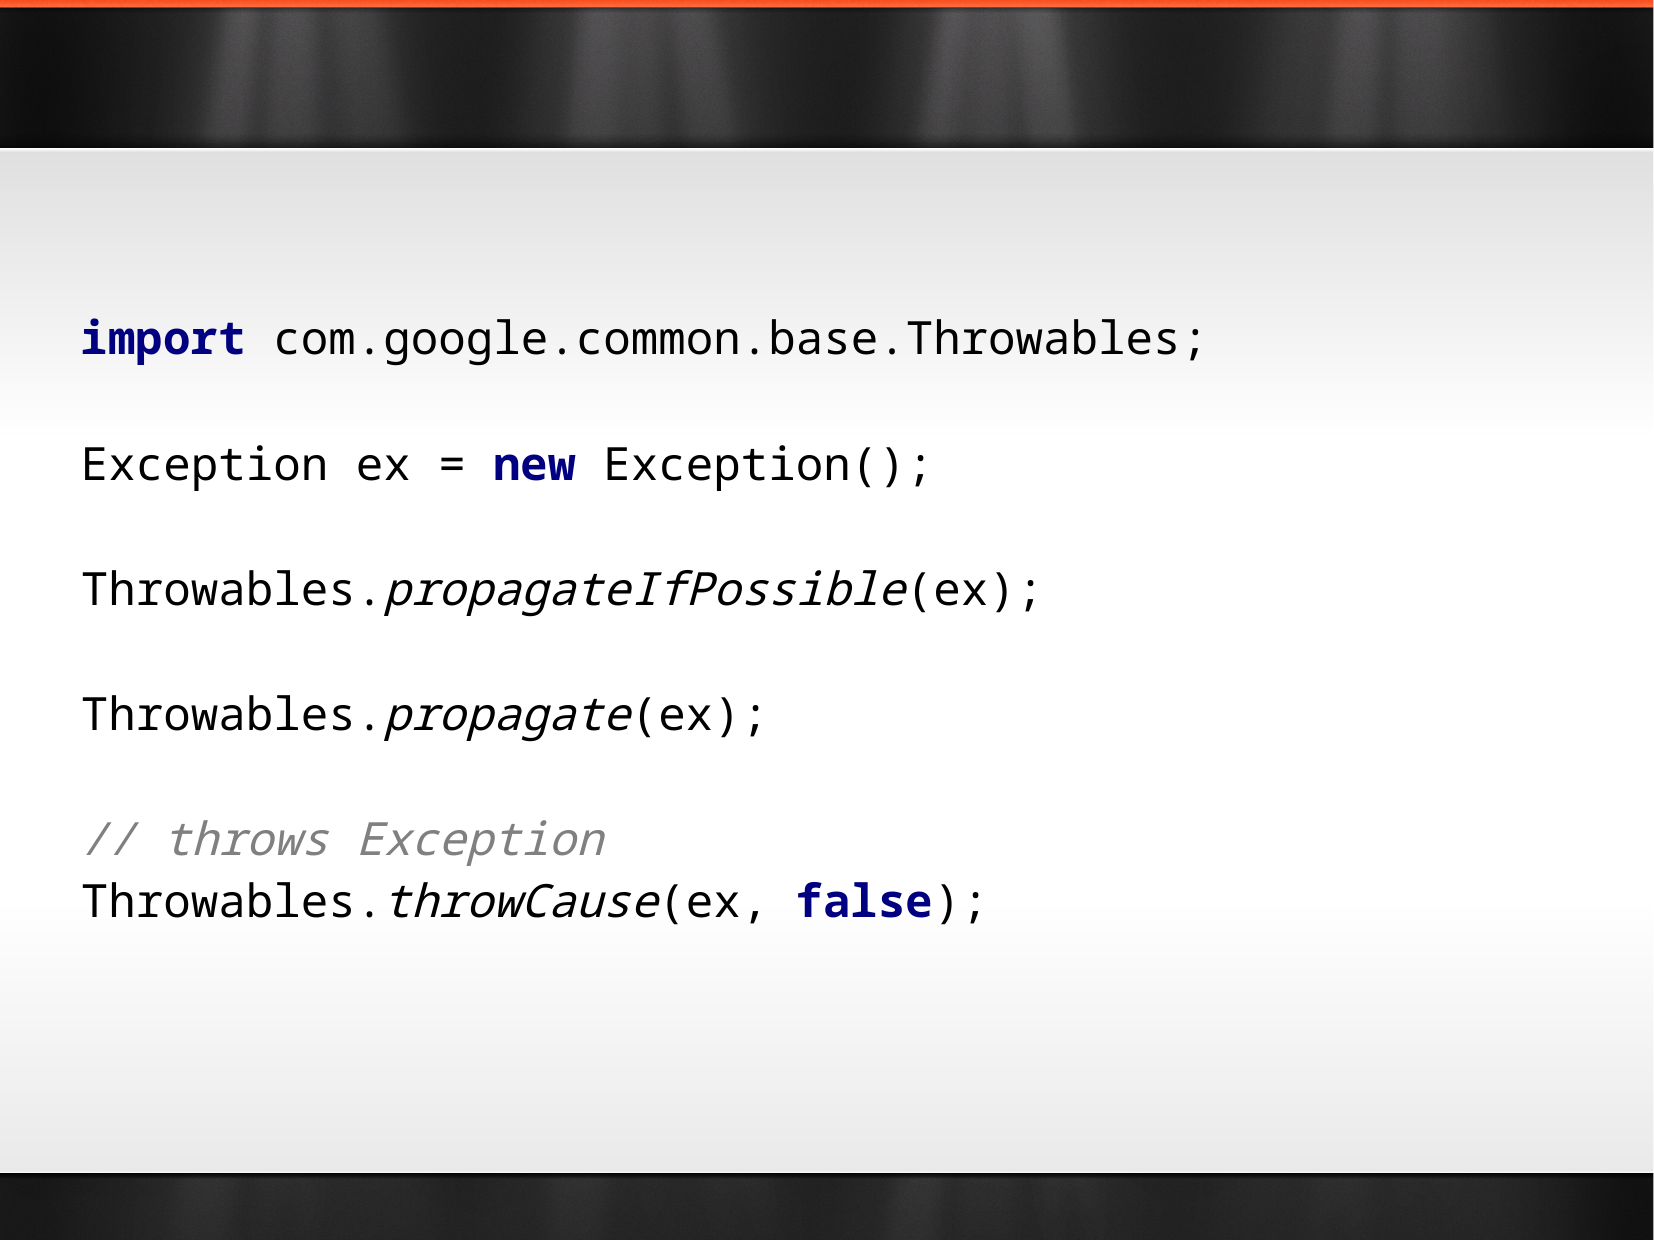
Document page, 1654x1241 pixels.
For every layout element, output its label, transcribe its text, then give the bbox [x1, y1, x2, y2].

text_box import com.google.common.base.Throwables; Exception ex = new Exception(); Throwables.propagateIfPossible(ex); Throwables.propagate(ex); // throws Exception Throwables.throwCause(ex, false); [80, 305, 1654, 1125]
picture [0, 0, 1654, 1240]
